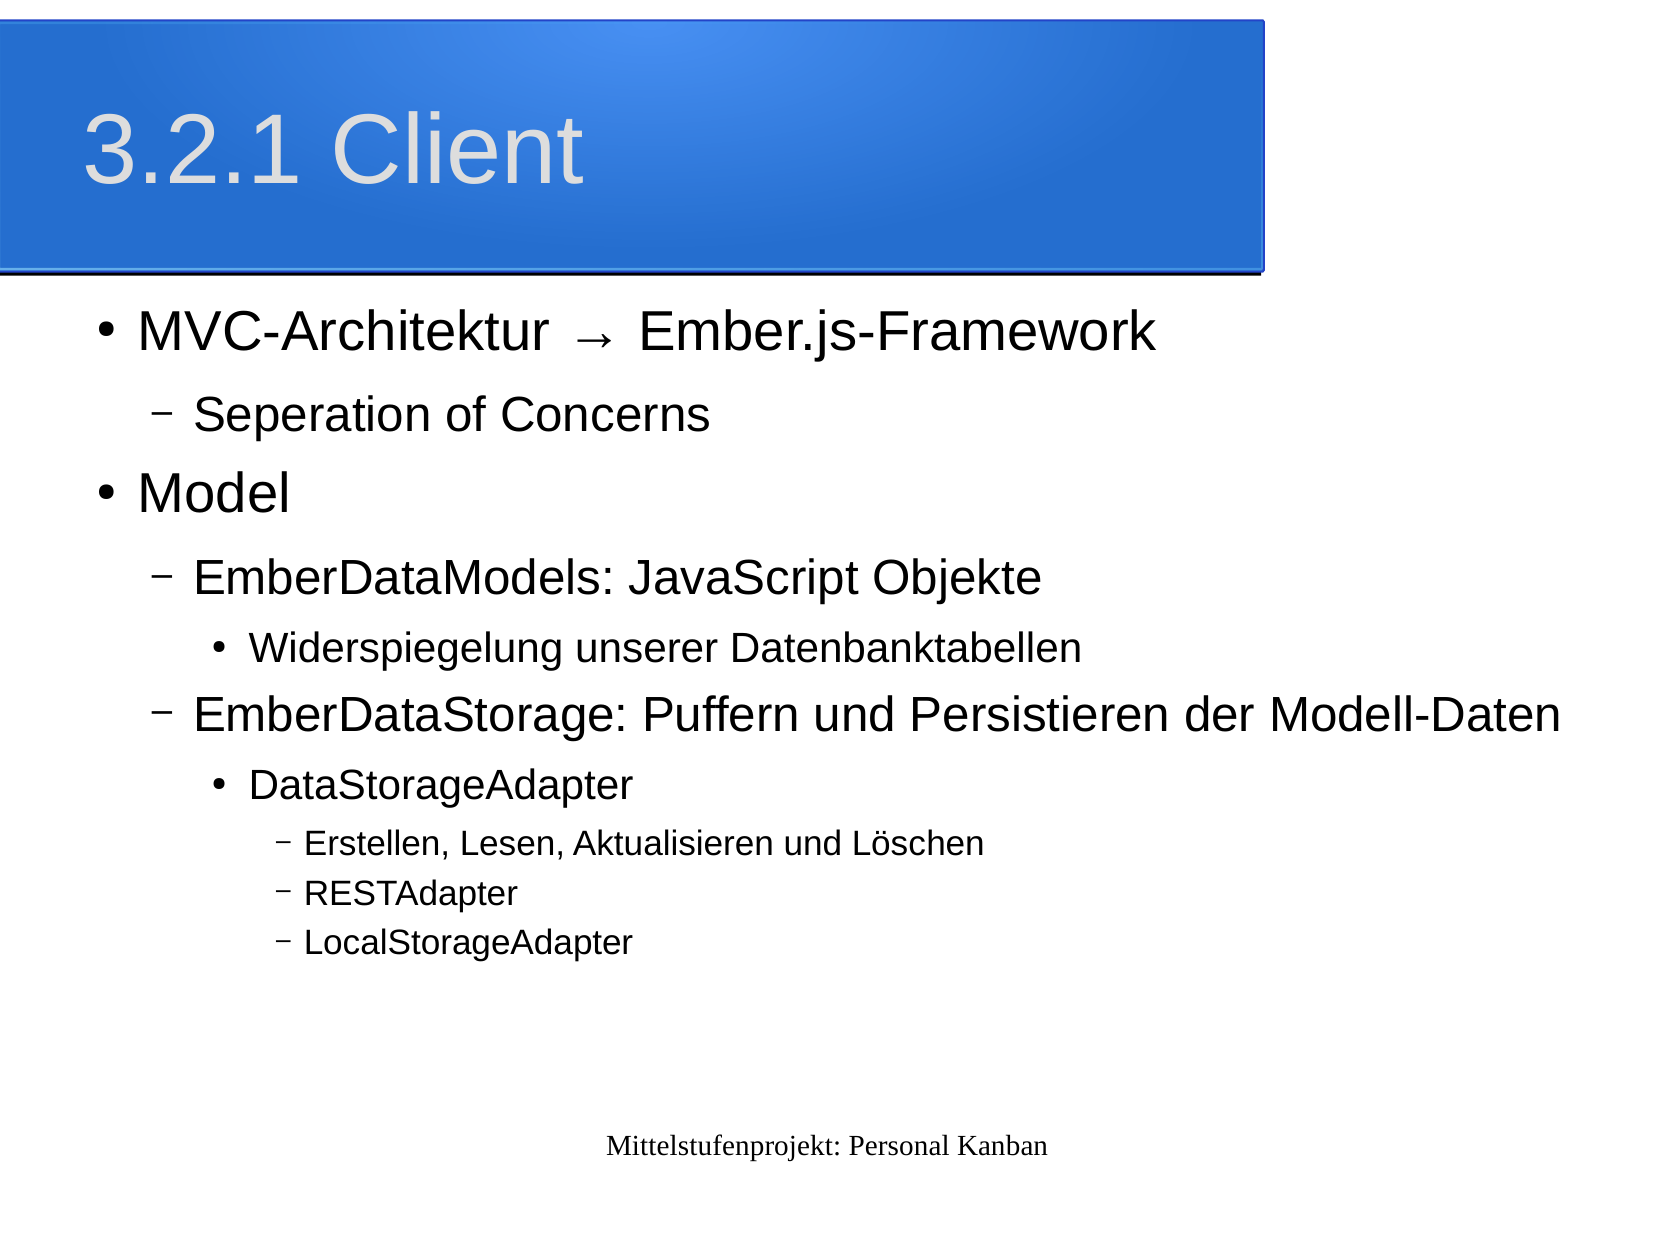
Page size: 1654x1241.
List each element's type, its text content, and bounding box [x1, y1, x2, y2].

title 3.2.1 Client [82, 47, 1235, 252]
list MVC-Architektur → Ember.js-Framework Seperation of Concerns Model EmberDataModels: JavaScript Objekte Widerspiegelung unserer Datenbanktabellen EmberDataStorage: Puffern und Persistieren der Modell-Daten DataStorageAdapter Erstellen, Lesen, Aktualisieren und Löschen RESTAdapter LocalStorageAdapter [82, 299, 1571, 1019]
